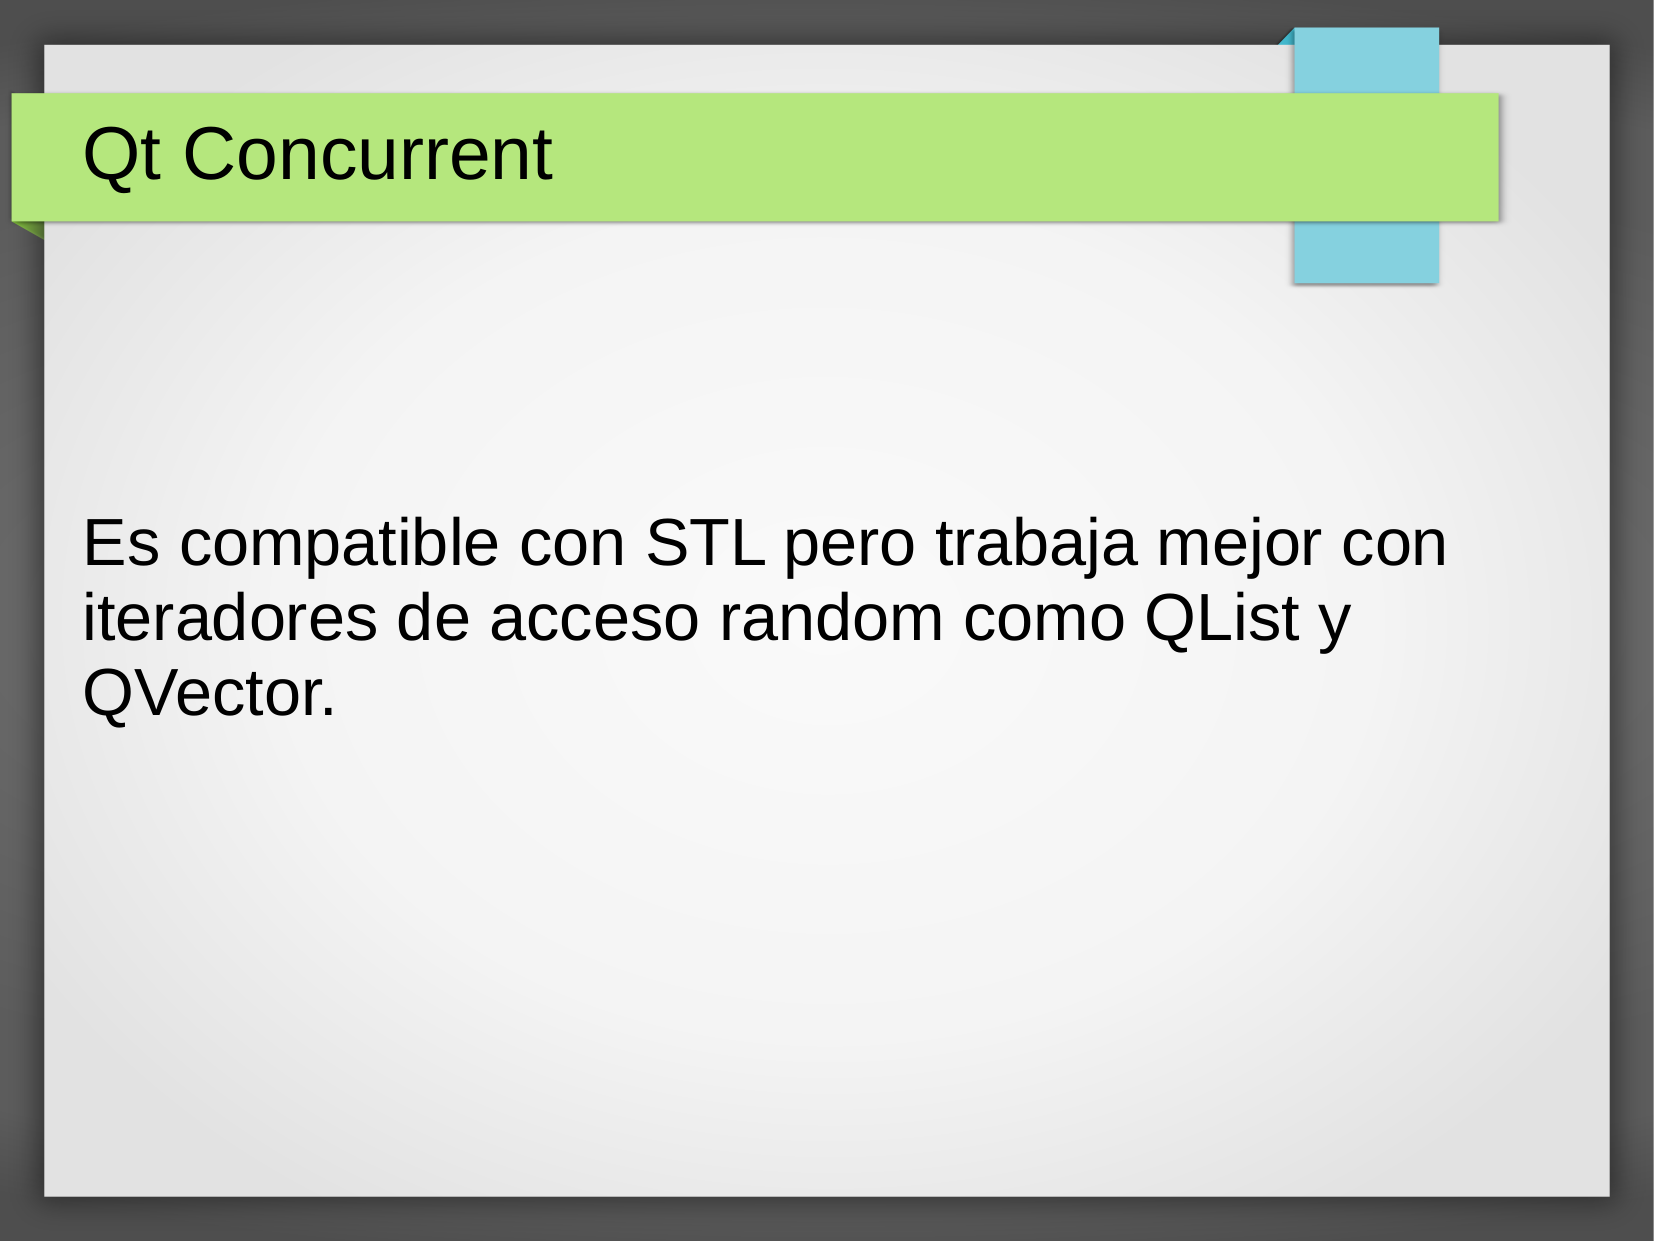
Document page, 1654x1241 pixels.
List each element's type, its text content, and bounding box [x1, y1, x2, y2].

title Qt Concurrent [82, 94, 1264, 213]
picture [0, 0, 1654, 1241]
subtitle Es compatible con STL pero trabaja mejor con iteradores de acceso random como QList y QVector. [82, 295, 1571, 1015]
